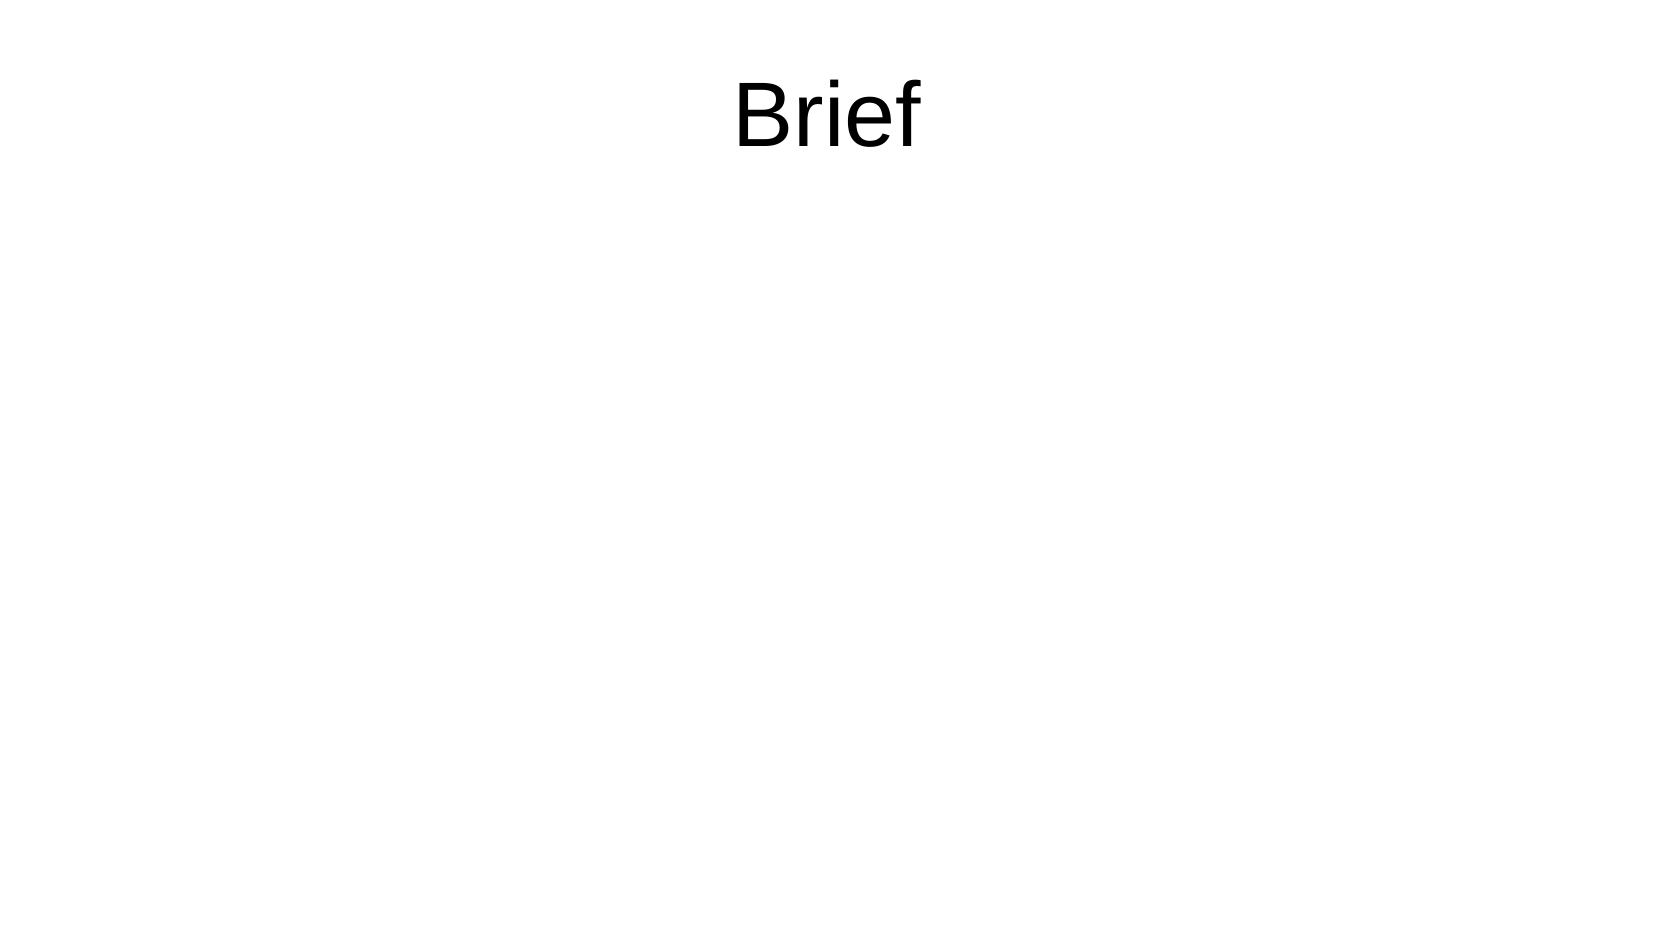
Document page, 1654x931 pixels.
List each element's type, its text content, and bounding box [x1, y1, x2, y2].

title Brief [82, 37, 1571, 193]
